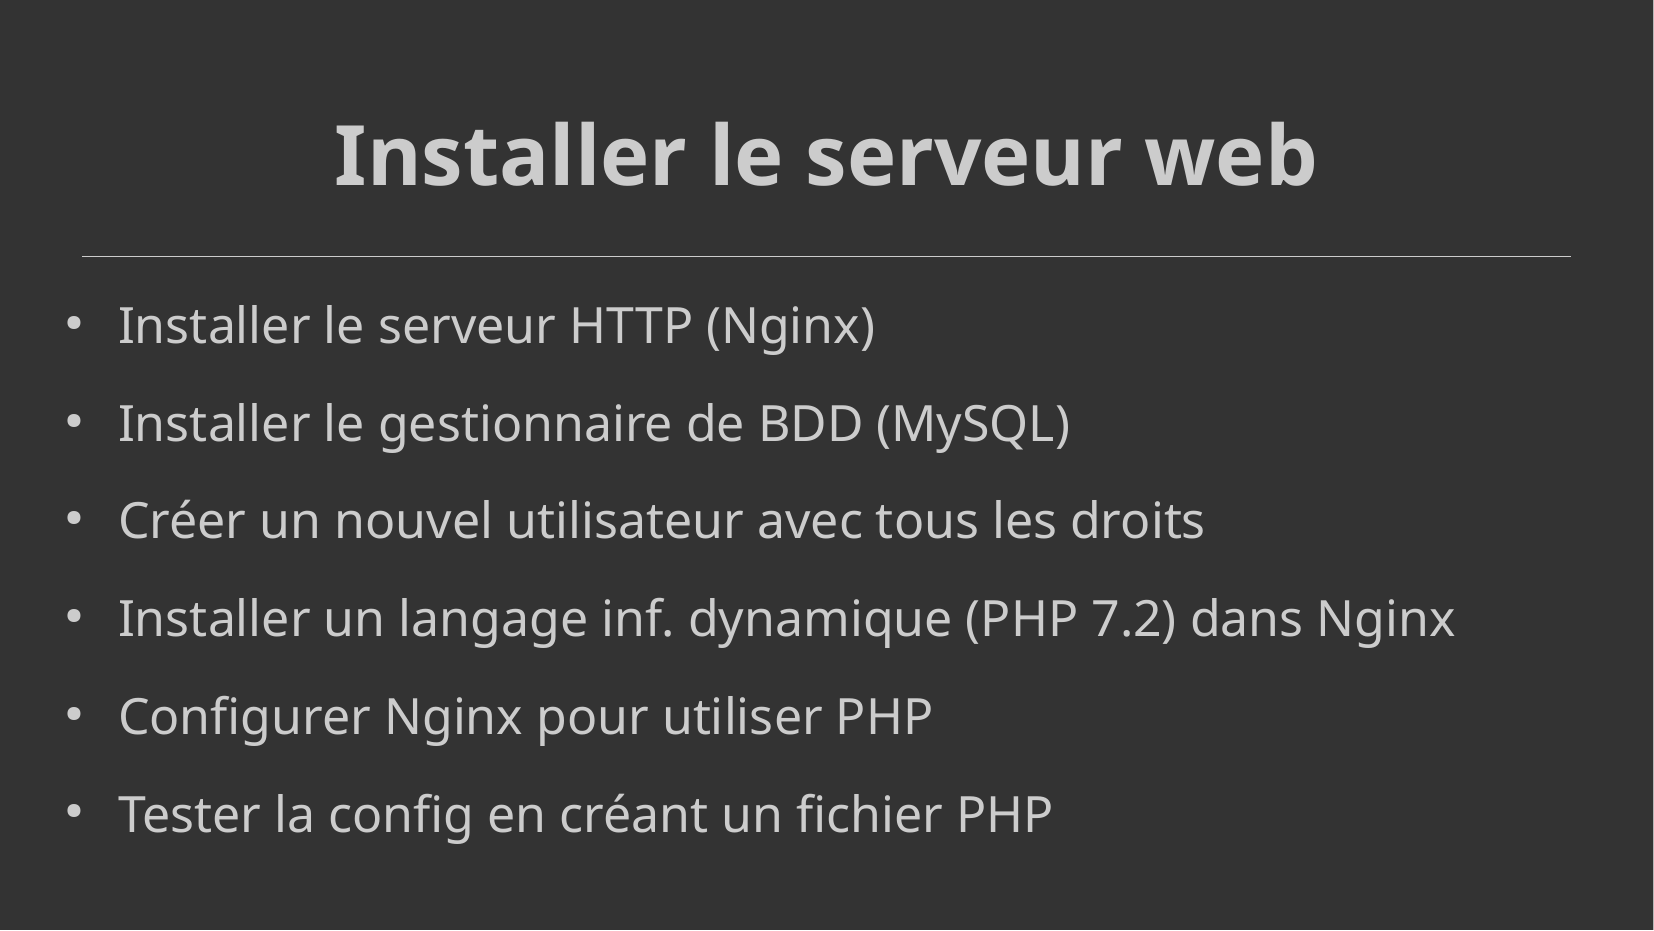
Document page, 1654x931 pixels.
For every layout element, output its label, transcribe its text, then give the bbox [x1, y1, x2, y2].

list Installer le serveur HTTP (Nginx) Installer le gestionnaire de BDD (MySQL) Créer un nouvel utilisateur avec tous les droits Installer un langage inf. dynamique (PHP 7.2) dans Nginx Configurer Nginx pour utiliser PHP Tester la config en créant un fichier PHP [47, 290, 1607, 886]
title Installer le serveur web [82, 49, 1571, 257]
